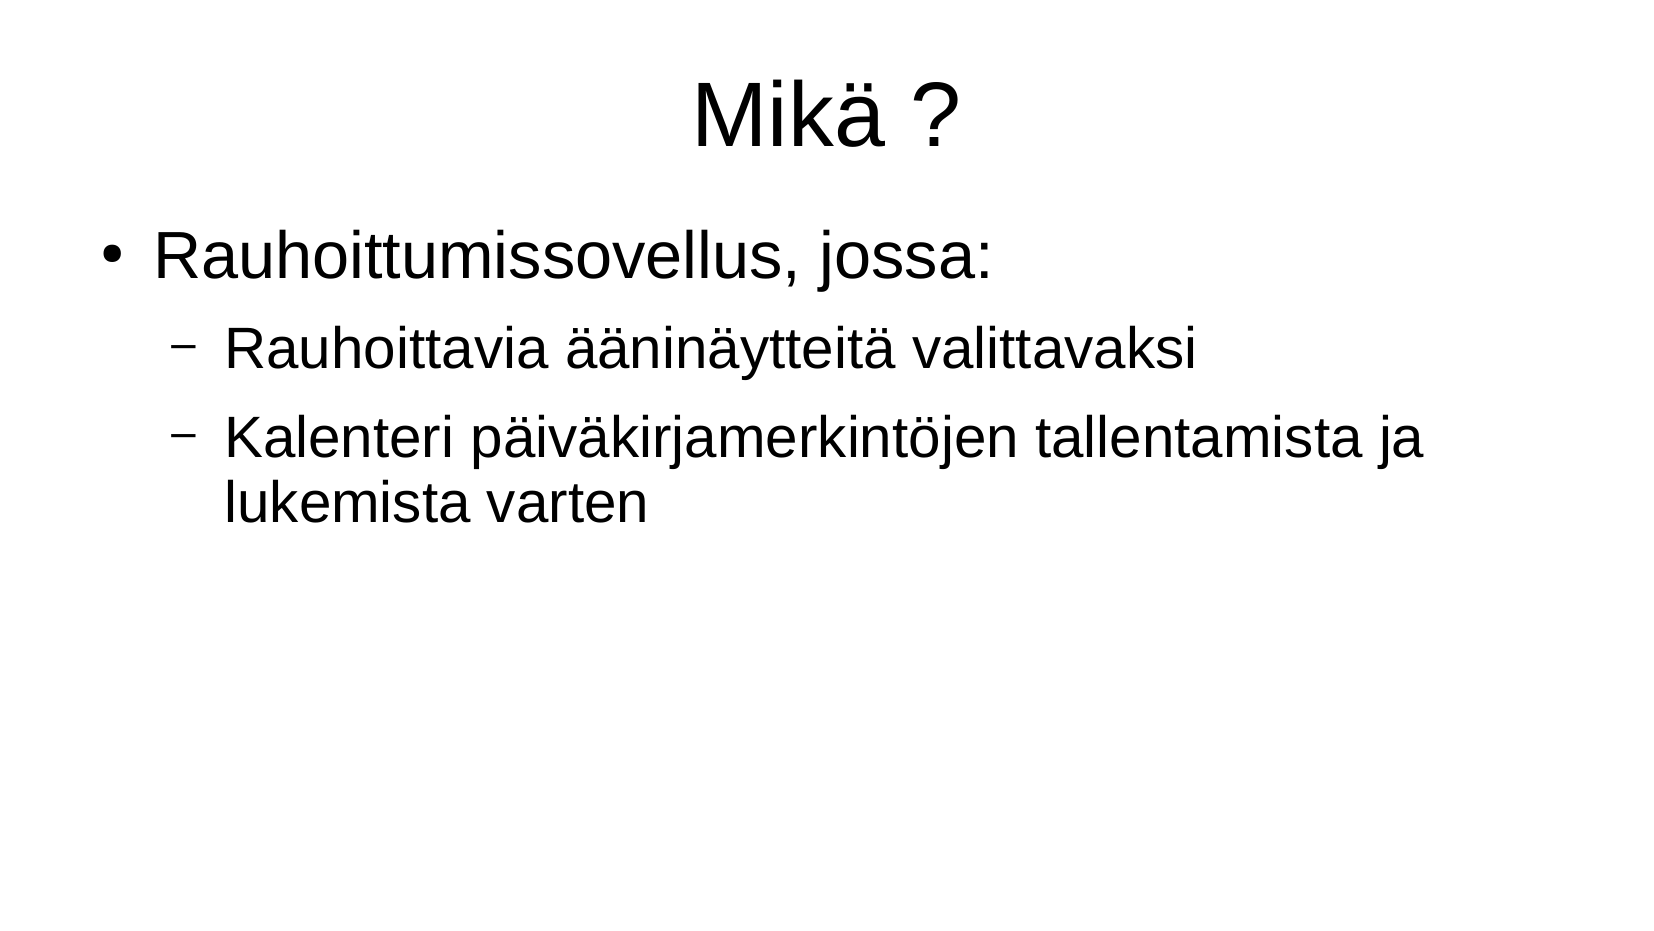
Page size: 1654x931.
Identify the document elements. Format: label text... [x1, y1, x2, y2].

title Mikä ? [82, 37, 1571, 193]
list Rauhoittumissovellus, jossa: Rauhoittavia ääninäytteitä valittavaksi Kalenteri päiväkirjamerkintöjen tallentamista ja lukemista varten [82, 217, 1571, 758]
